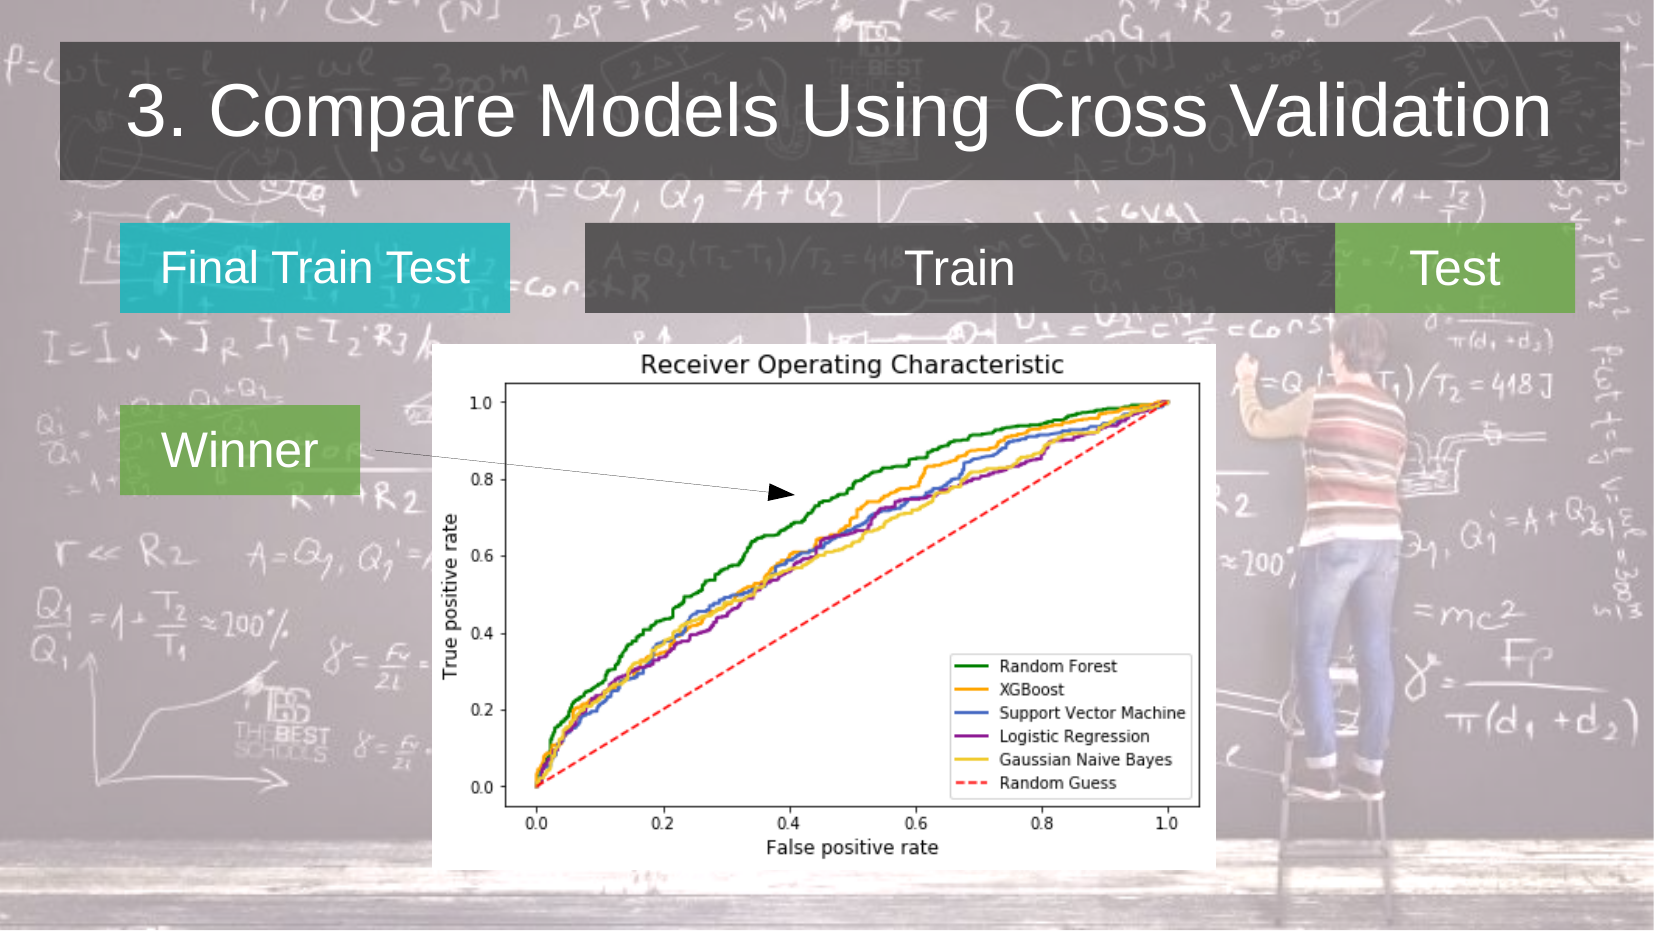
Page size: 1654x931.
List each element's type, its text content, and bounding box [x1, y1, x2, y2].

title Test [1336, 222, 1576, 313]
title Final Train Test [120, 222, 511, 313]
title Winner [120, 405, 361, 496]
text_box [0, 0, 1654, 931]
picture [432, 344, 1216, 871]
title Train [585, 222, 1336, 313]
title 3. Compare Models Using Cross Validation [60, 41, 1621, 181]
